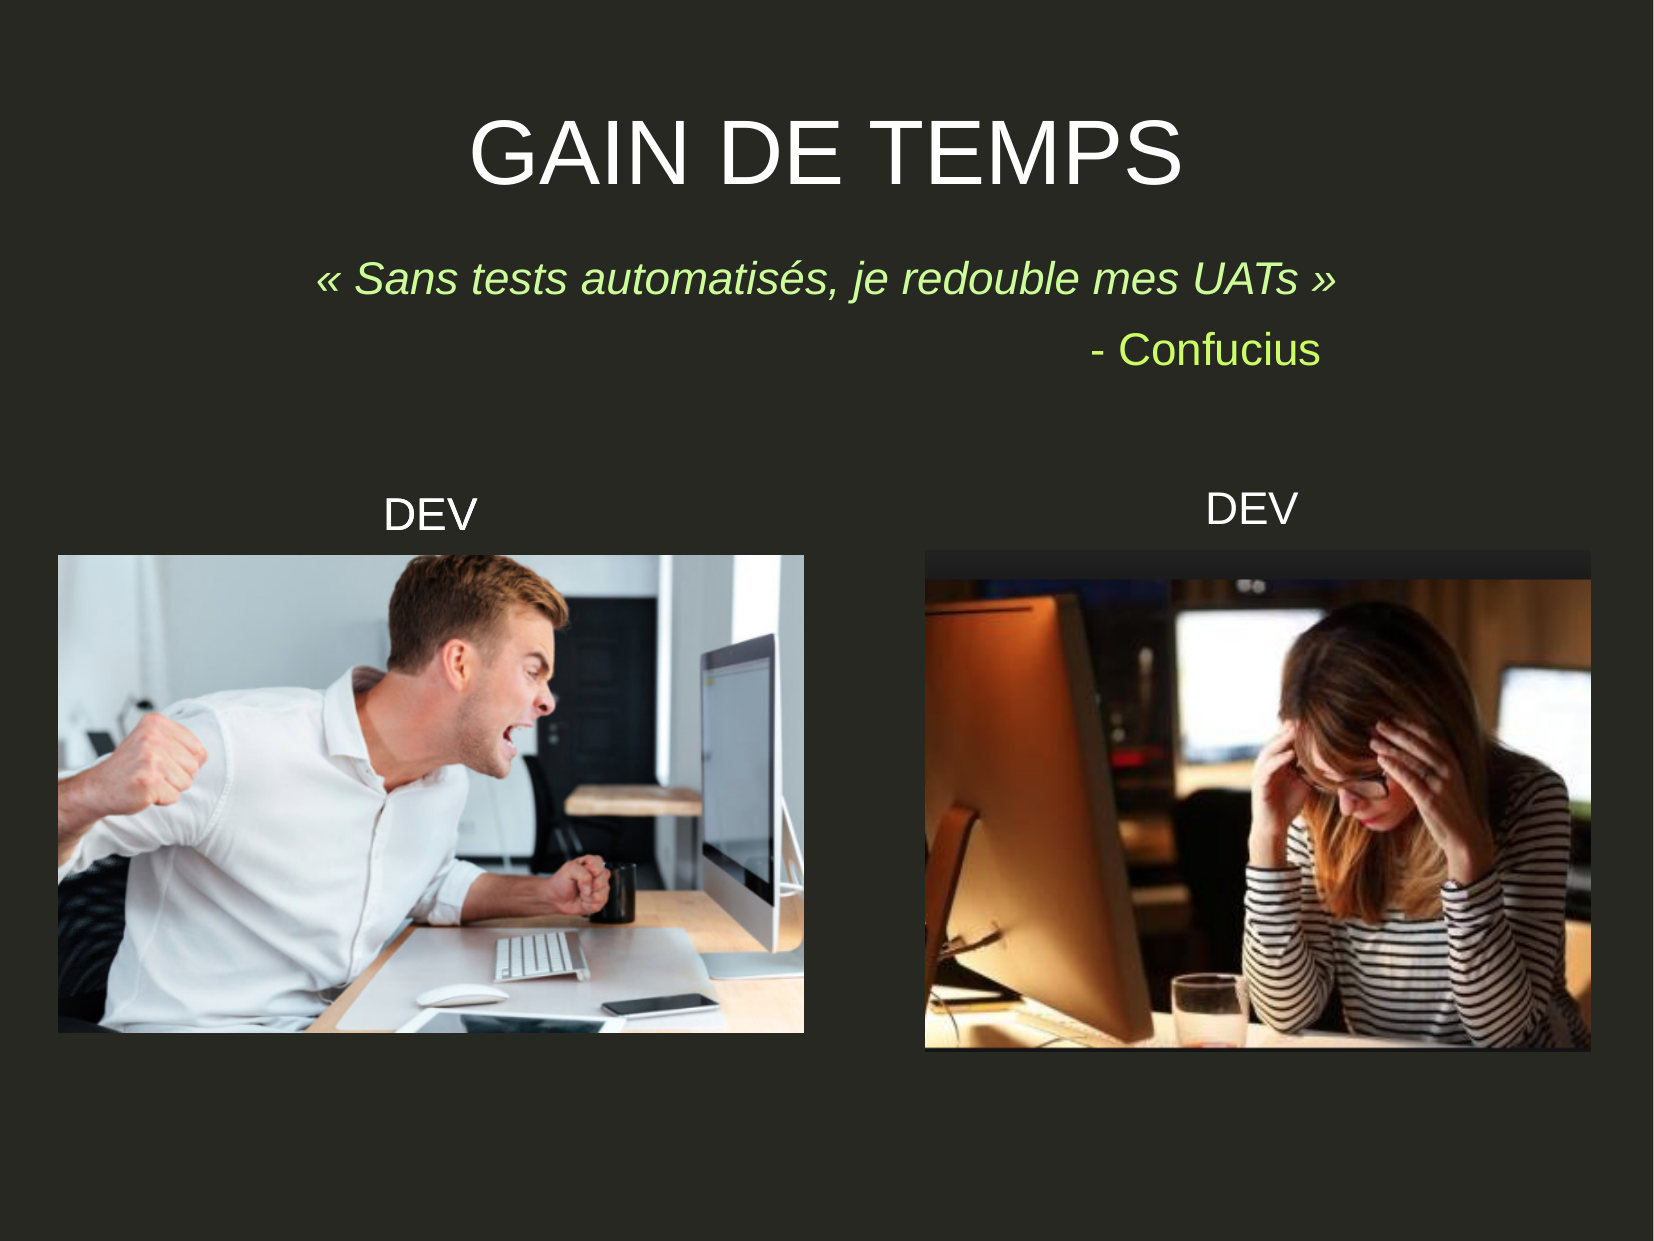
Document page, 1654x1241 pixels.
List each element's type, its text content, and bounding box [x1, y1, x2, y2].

text_box DEV [58, 479, 804, 550]
text_box - Confucius [88, 314, 1412, 384]
text_box DEV [879, 473, 1625, 544]
picture [0, 0, 1654, 1241]
text_box « Sans tests automatisés, je redouble mes UATs » [82, 231, 1571, 325]
title GAIN DE TEMPS [82, 49, 1571, 231]
